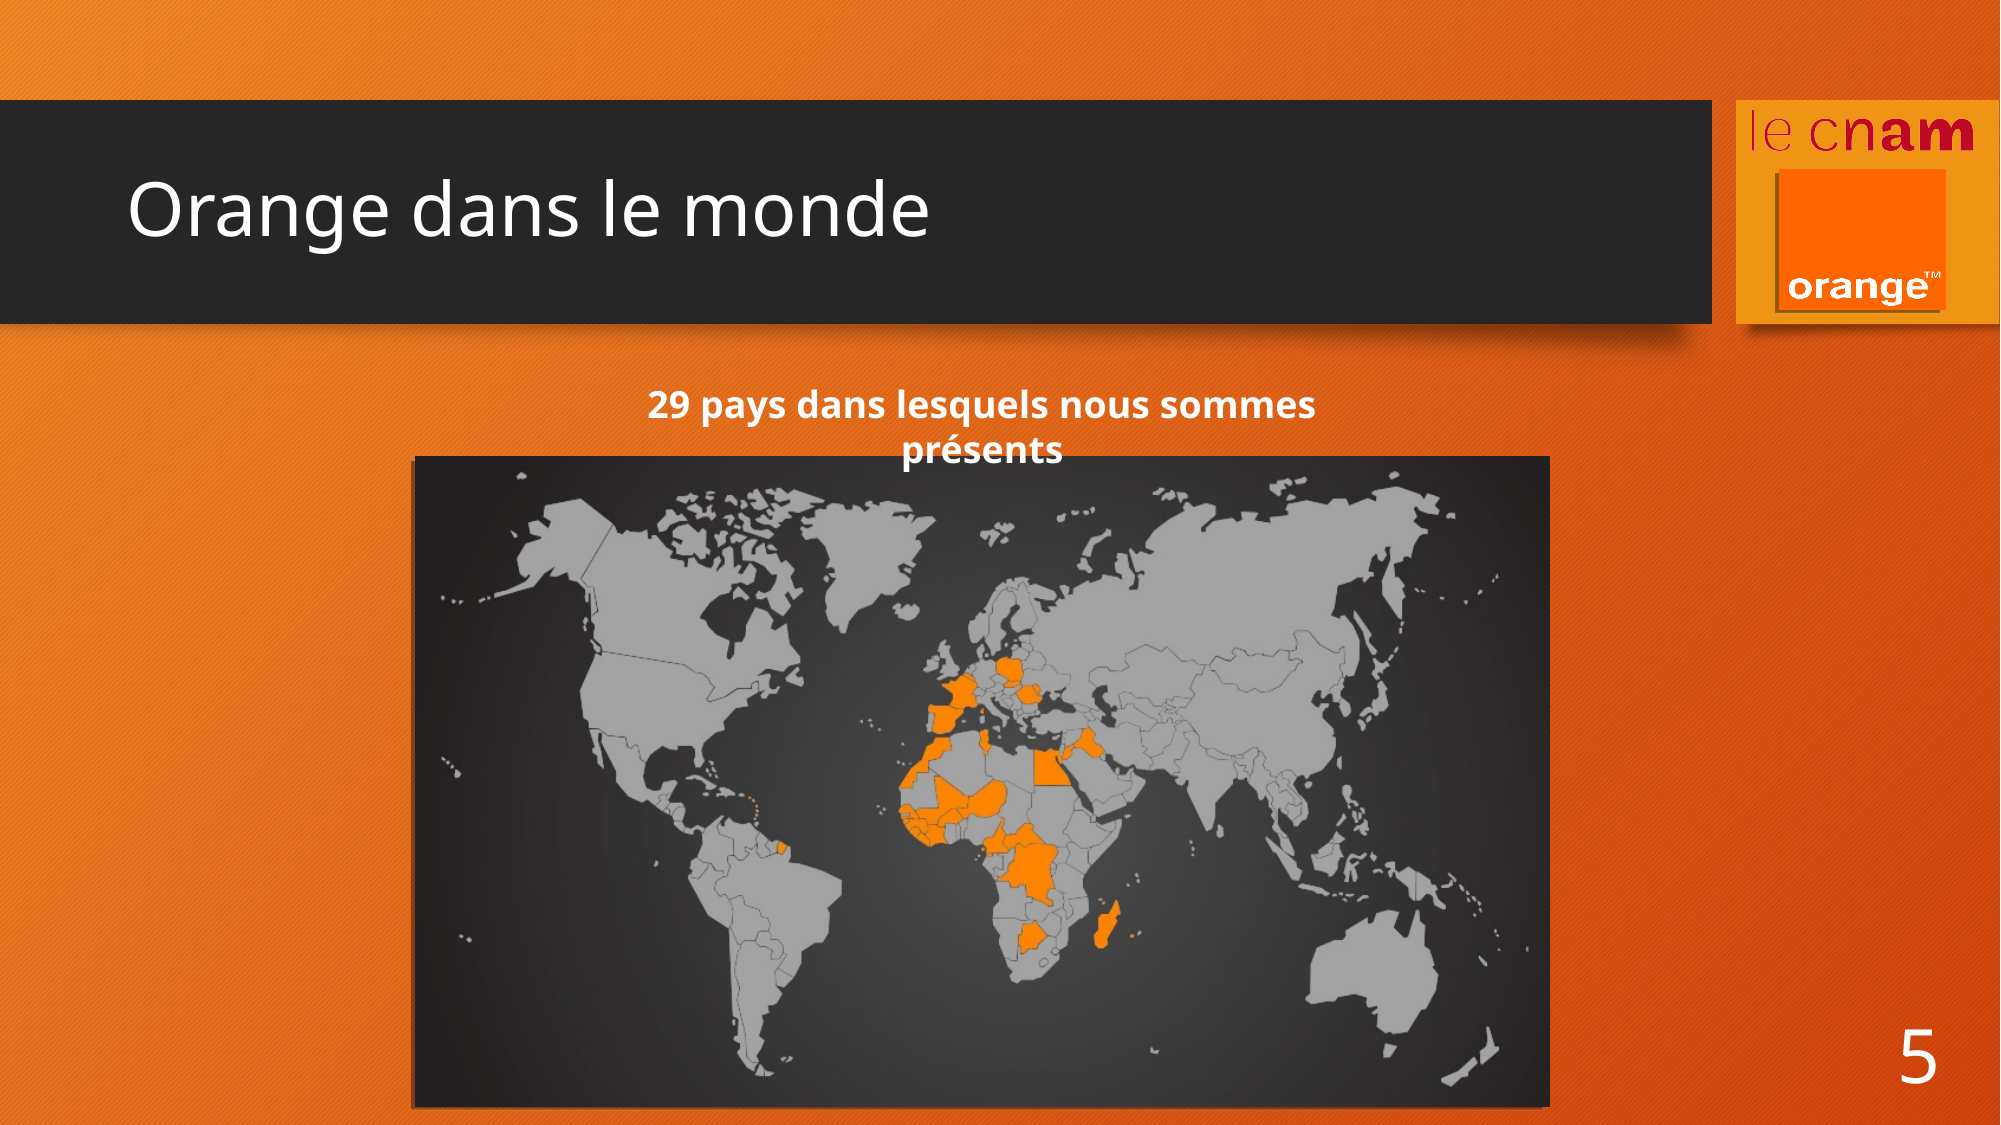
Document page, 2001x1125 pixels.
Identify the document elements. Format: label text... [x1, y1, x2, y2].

picture [1752, 110, 1973, 151]
picture [415, 456, 1550, 1107]
picture [0, 323, 1713, 376]
text_box <numéro> [1882, 970, 2000, 1125]
picture [1779, 169, 1946, 310]
text_box 29 pays dans lesquels nous sommes présents [565, 373, 1400, 435]
picture [1736, 323, 2000, 348]
title Orange dans le monde [111, 123, 1689, 301]
